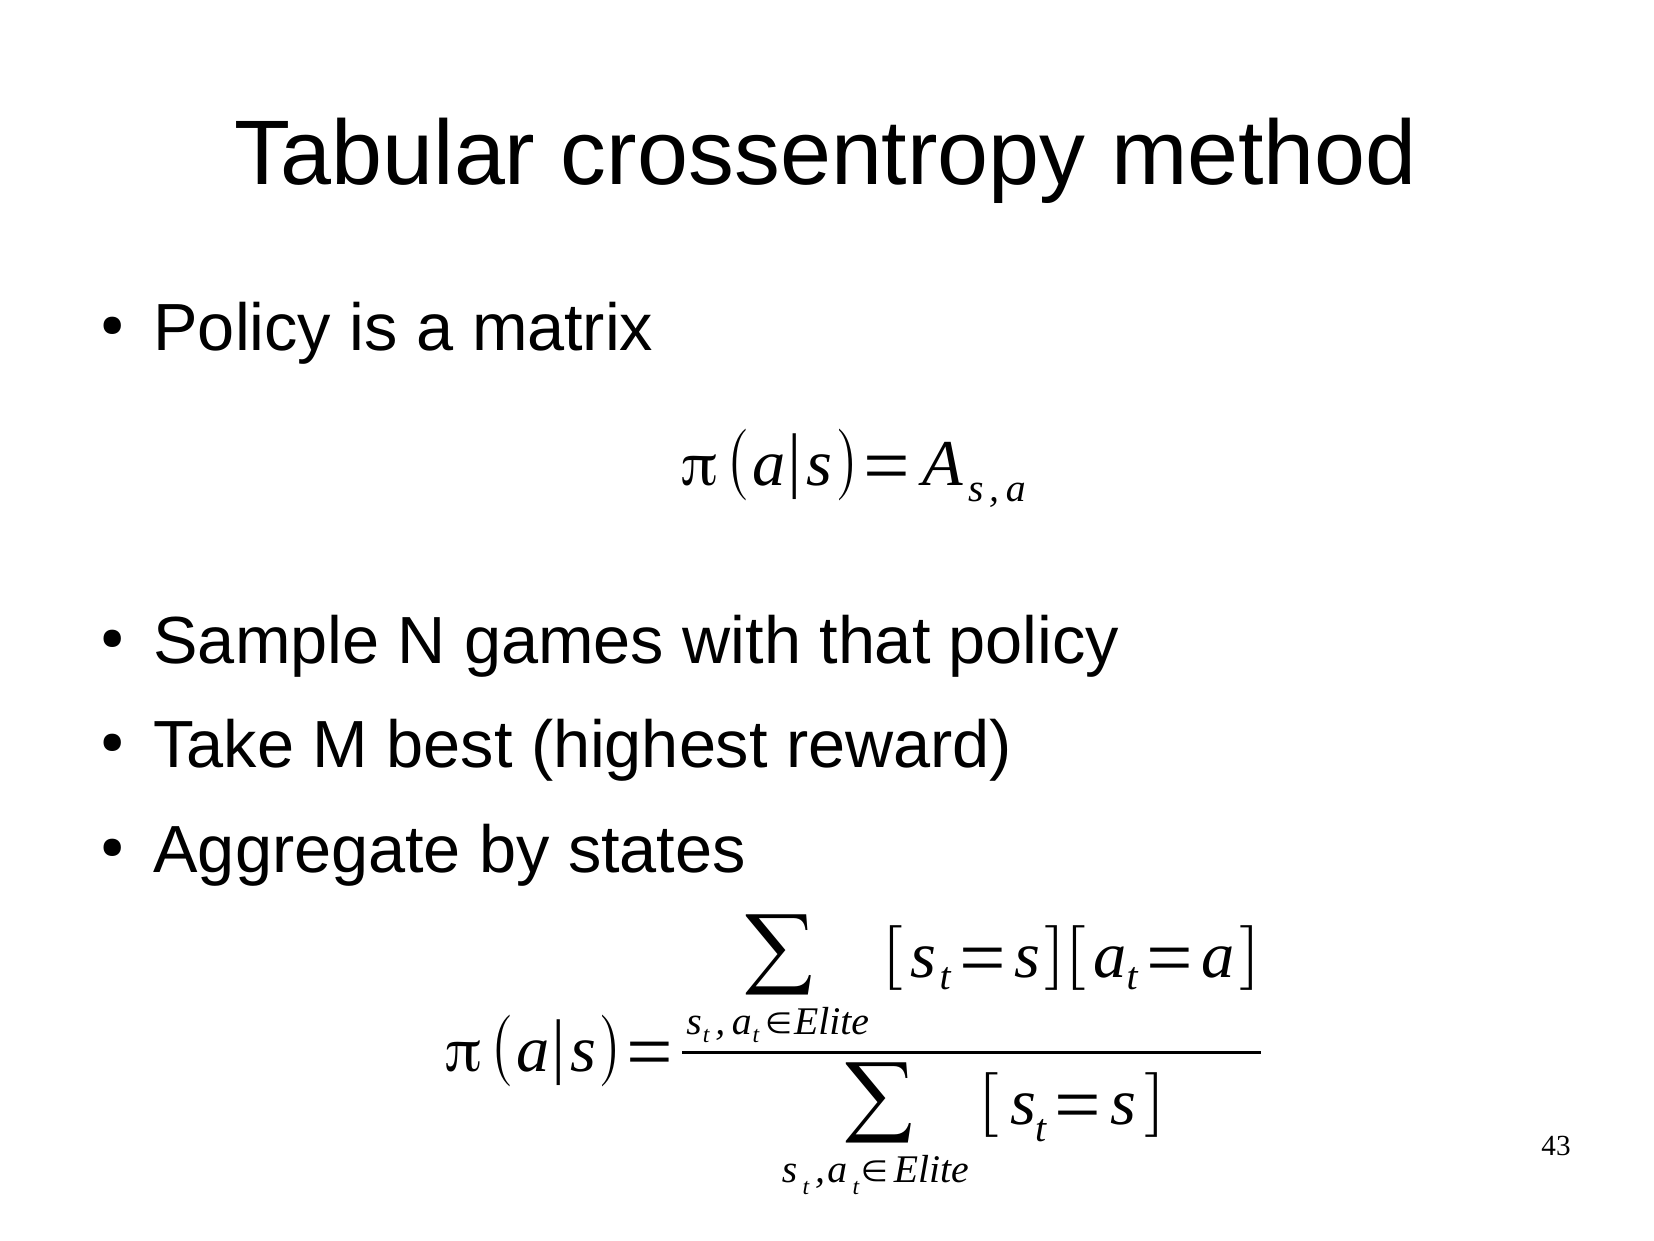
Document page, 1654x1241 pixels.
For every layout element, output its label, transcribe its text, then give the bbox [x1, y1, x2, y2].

chart [428, 907, 1279, 1200]
title Tabular crossentropy method [82, 49, 1571, 257]
chart [664, 423, 1041, 509]
list Policy is a matrix Sample N games with that policy Take M best (highest reward) Aggregate by states [82, 290, 1571, 1010]
